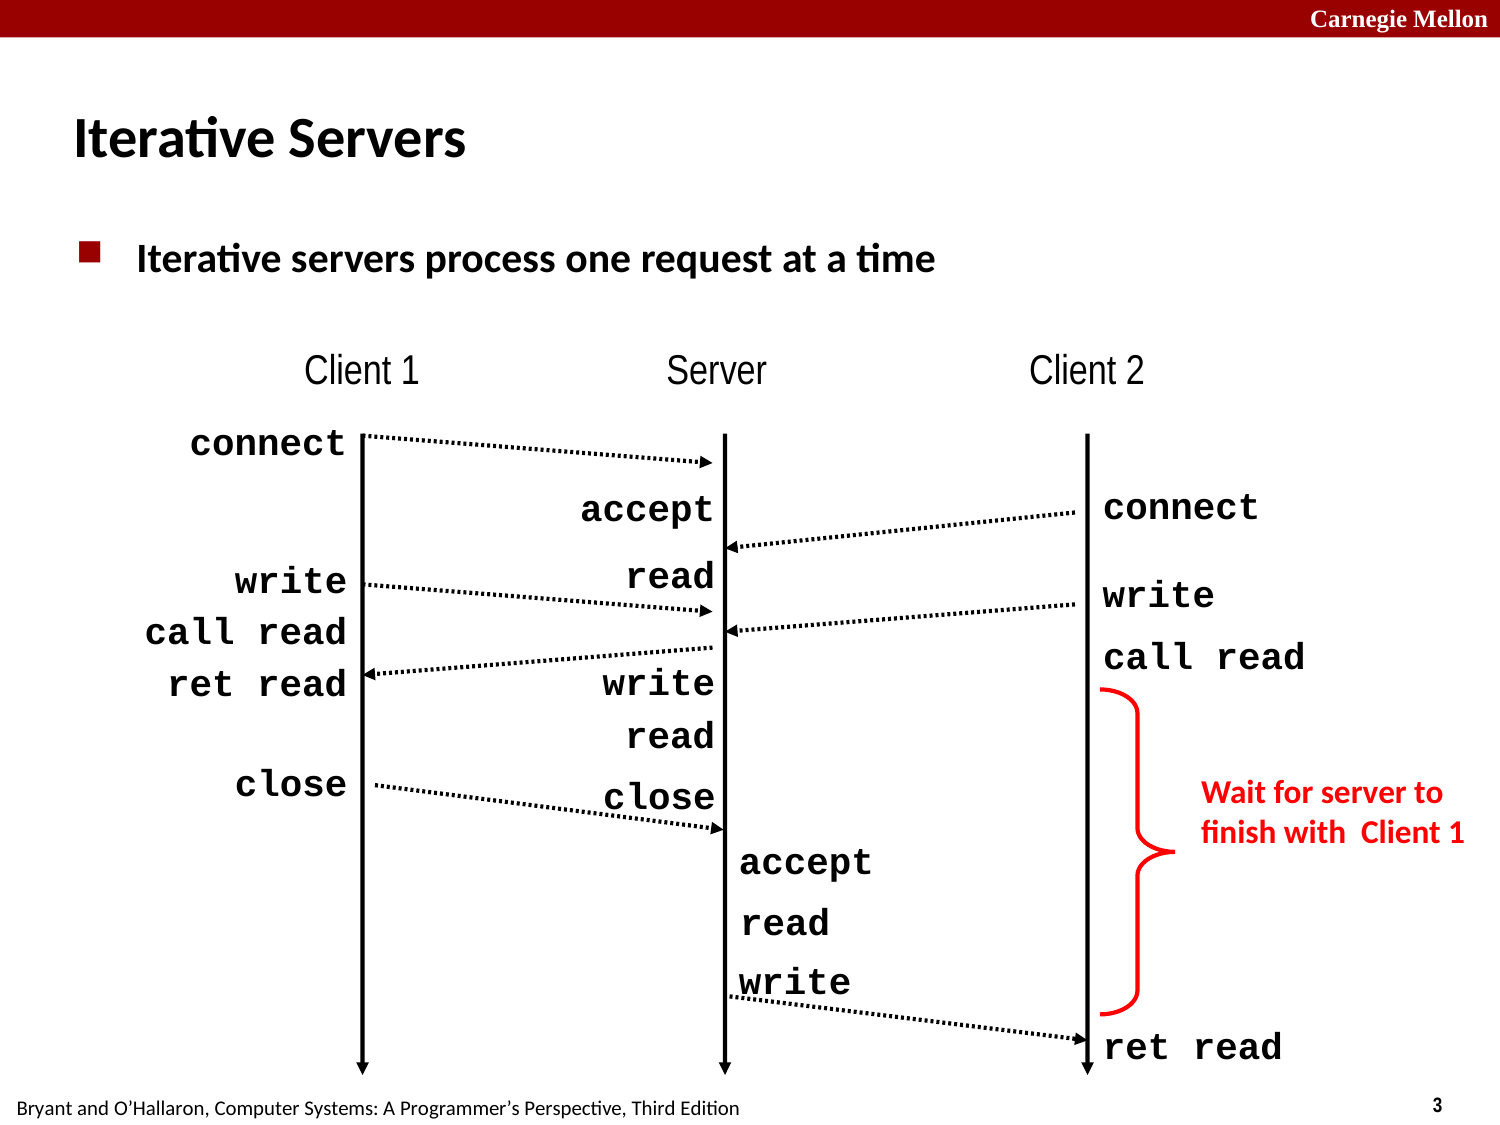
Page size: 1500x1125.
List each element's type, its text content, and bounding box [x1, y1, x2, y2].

text_box read [610, 703, 731, 764]
text_box close [219, 751, 362, 812]
text_box write [219, 548, 362, 599]
text_box connect [174, 410, 362, 471]
text_box read [725, 890, 846, 949]
text_box ret read [151, 651, 362, 712]
text_box close [588, 764, 731, 825]
text_box accept [565, 476, 731, 537]
text_box call read [1088, 624, 1321, 685]
text_box read [610, 543, 731, 604]
text_box Client 1 [289, 335, 435, 401]
list Iterative servers process one request at a time [65, 223, 1361, 1040]
text_box accept [724, 829, 889, 890]
text_box ret read [1088, 1014, 1298, 1075]
text_box write [588, 650, 731, 711]
text_box Client 2 [1014, 335, 1160, 401]
text_box write [1088, 562, 1231, 623]
text_box write [724, 949, 867, 1010]
text_box Wait for server to finish with Client 1 [1186, 762, 1500, 858]
text_box Server [651, 335, 783, 401]
text_box connect [1088, 474, 1276, 535]
title Iterative Servers [58, 71, 1304, 197]
text_box call read [129, 599, 362, 660]
